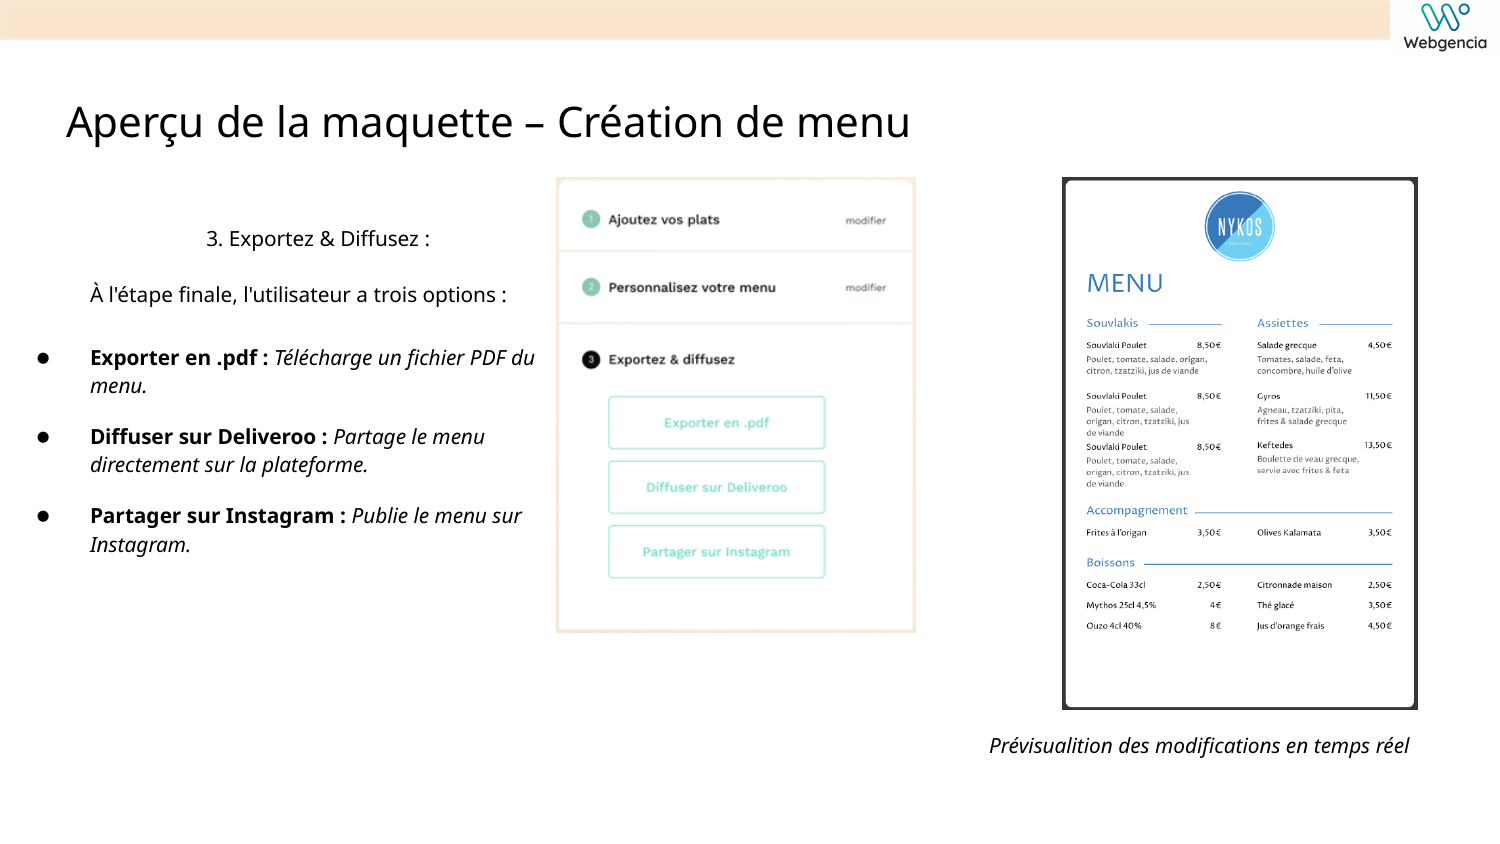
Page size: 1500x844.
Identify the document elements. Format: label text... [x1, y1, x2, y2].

picture [1390, 0, 1500, 56]
text_box 3. Exportez & Diffusez : À l'étape finale, l'utilisateur a trois options : Exporter en .pdf : Télécharge un fichier PDF du menu. Diffuser sur Deliveroo : Partage le menu directement sur la plateforme. Partager sur Instagram : Publie le menu sur Instagram. [0, 206, 556, 572]
text_box Prévisualition des modifications en temps réel [974, 723, 1500, 768]
text_box [0, 0, 1390, 40]
title Aperçu de la maquette – Création de menu [51, 72, 1449, 167]
picture [1062, 177, 1418, 710]
picture [556, 177, 916, 633]
